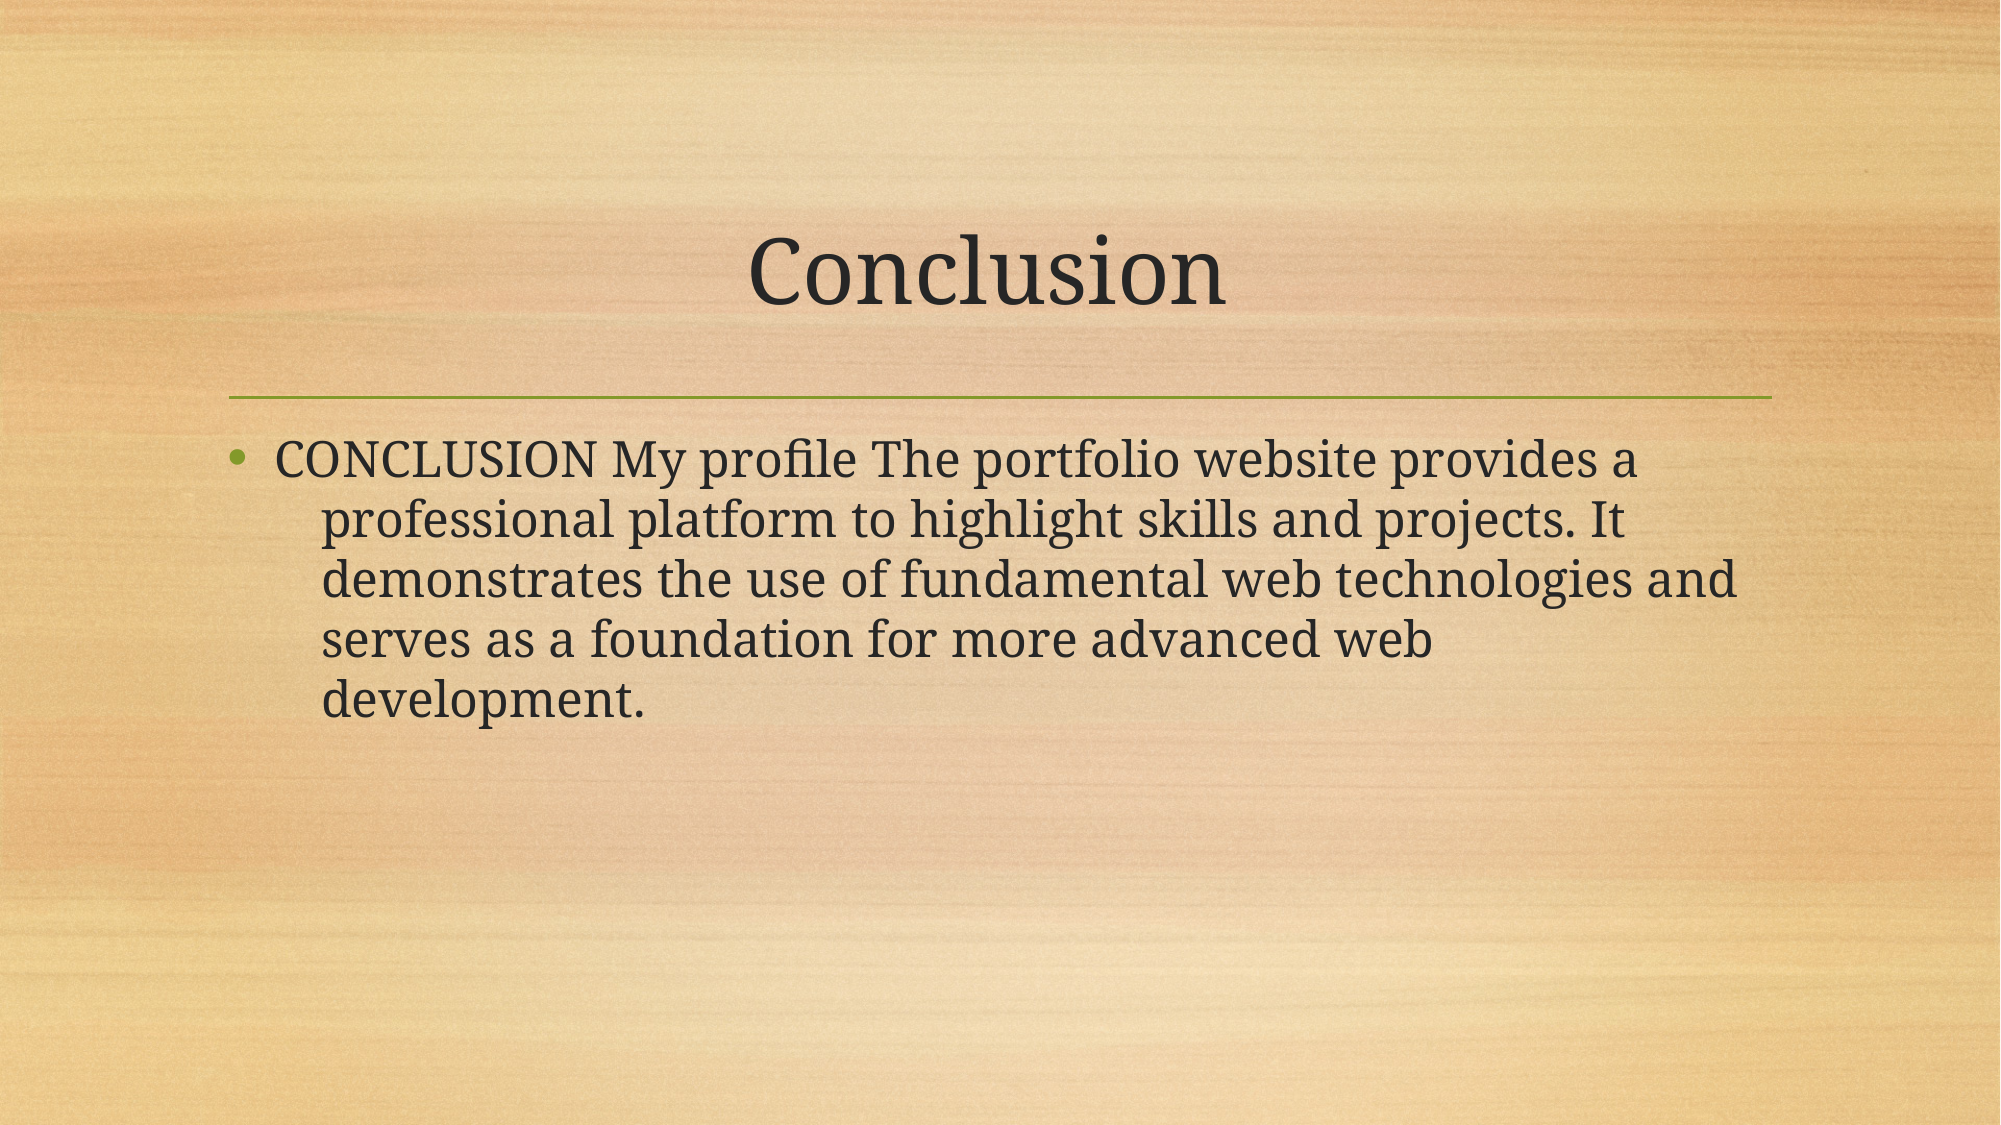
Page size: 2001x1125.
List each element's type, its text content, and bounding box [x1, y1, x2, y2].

title Conclusion [212, 161, 1788, 376]
list CONCLUSION My profile The portfolio website provides a professional platform to highlight skills and projects. It demonstrates the use of fundamental web technologies and serves as a foundation for more advanced web development. [212, 419, 1788, 964]
